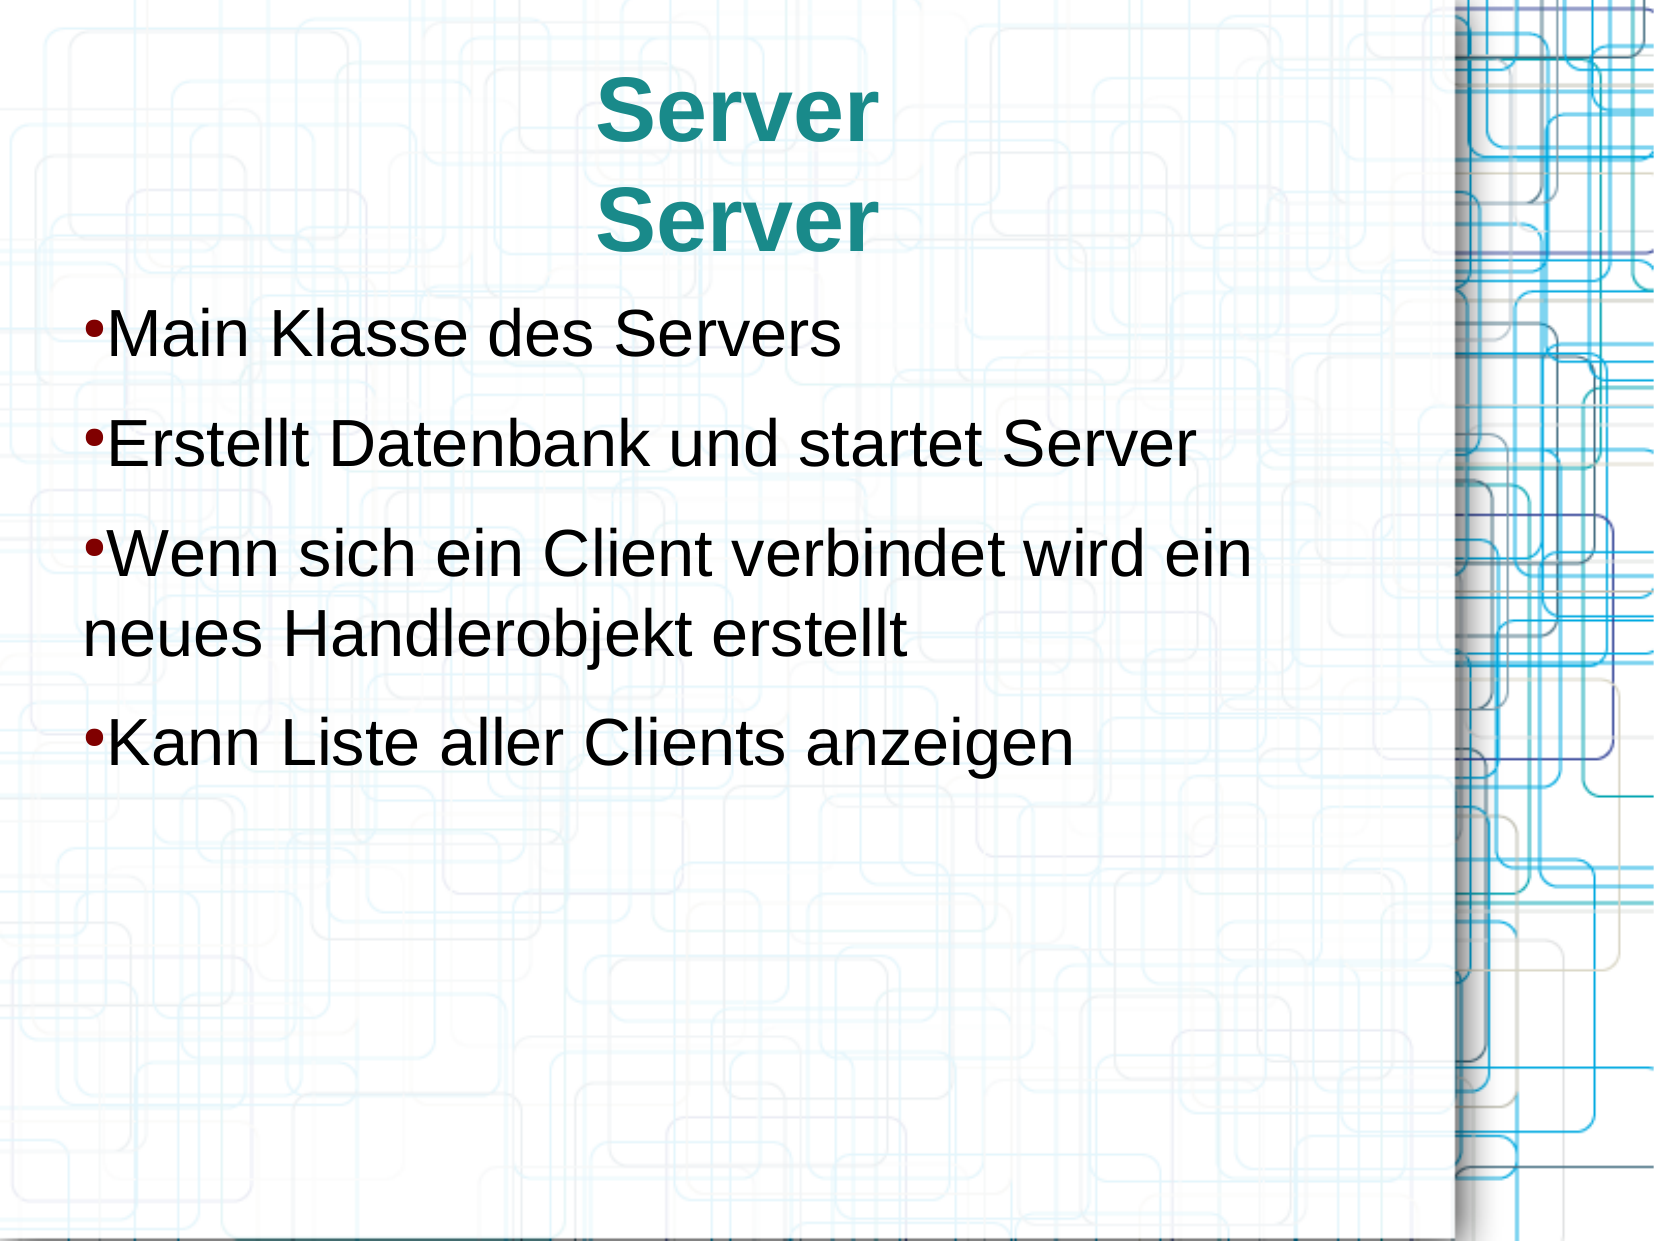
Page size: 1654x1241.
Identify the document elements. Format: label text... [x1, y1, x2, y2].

title Server Server [59, 49, 1418, 257]
list Main Klasse des Servers Erstellt Datenbank und startet Server Wenn sich ein Client verbindet wird ein neues Handlerobjekt erstellt Kann Liste aller Clients anzeigen [82, 290, 1418, 1109]
